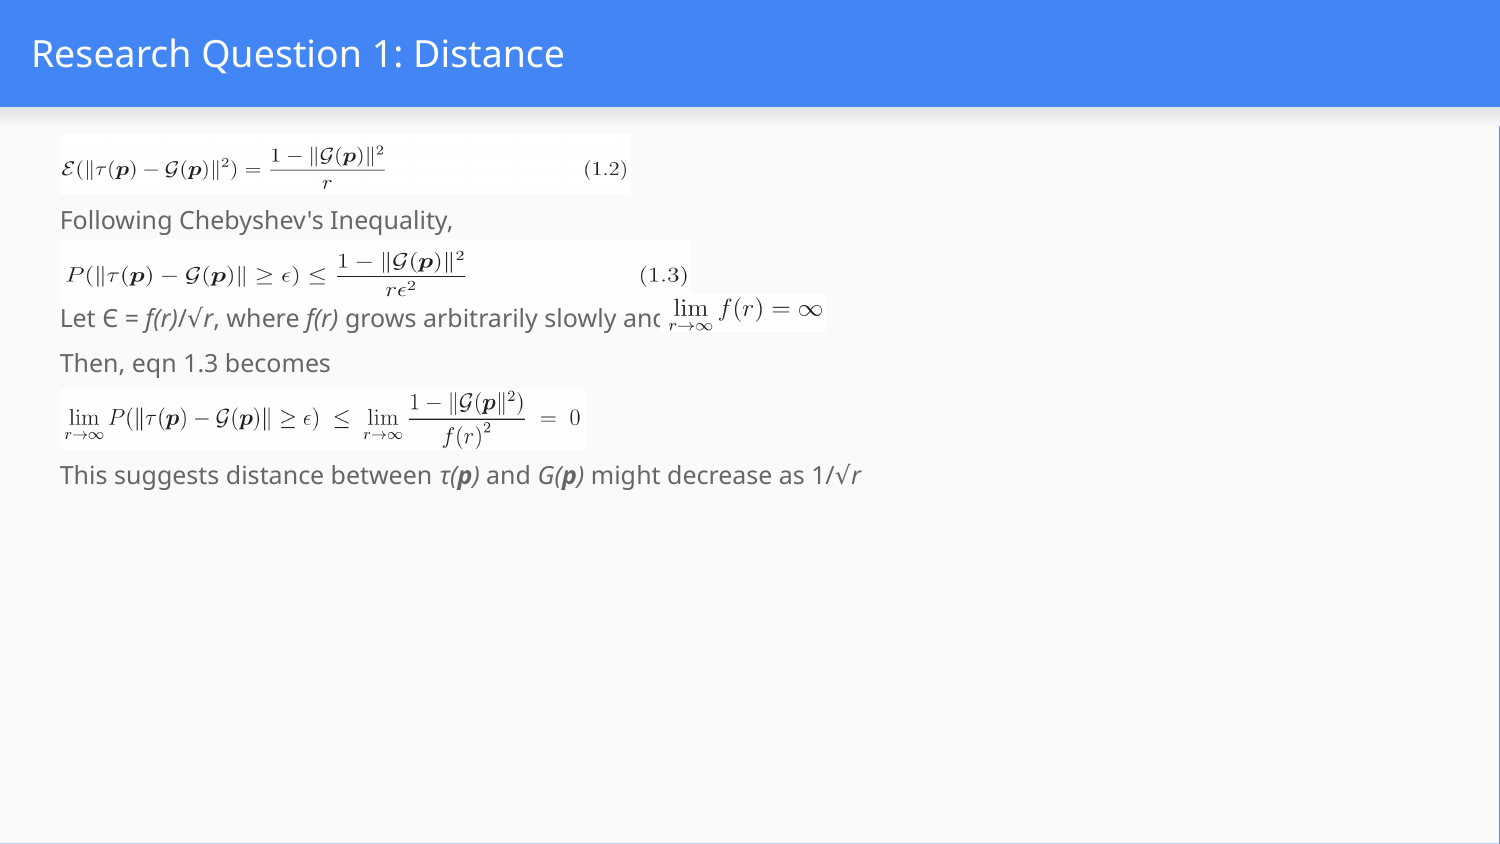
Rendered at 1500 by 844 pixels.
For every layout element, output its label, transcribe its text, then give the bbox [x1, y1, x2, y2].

picture [60, 389, 586, 450]
text_box This suggests distance between τ(p) and G(p) might decrease as 1/√r [45, 450, 961, 495]
picture [60, 239, 826, 332]
text_box Let Є = f(r)/√r, where f(r) grows arbitrarily slowly and [45, 293, 796, 339]
title Research Question 1: Distance [16, 2, 1464, 102]
text_box Following Chebyshev's Inequality, [45, 195, 506, 240]
picture [60, 134, 631, 196]
text_box Then, eqn 1.3 becomes [45, 338, 369, 383]
